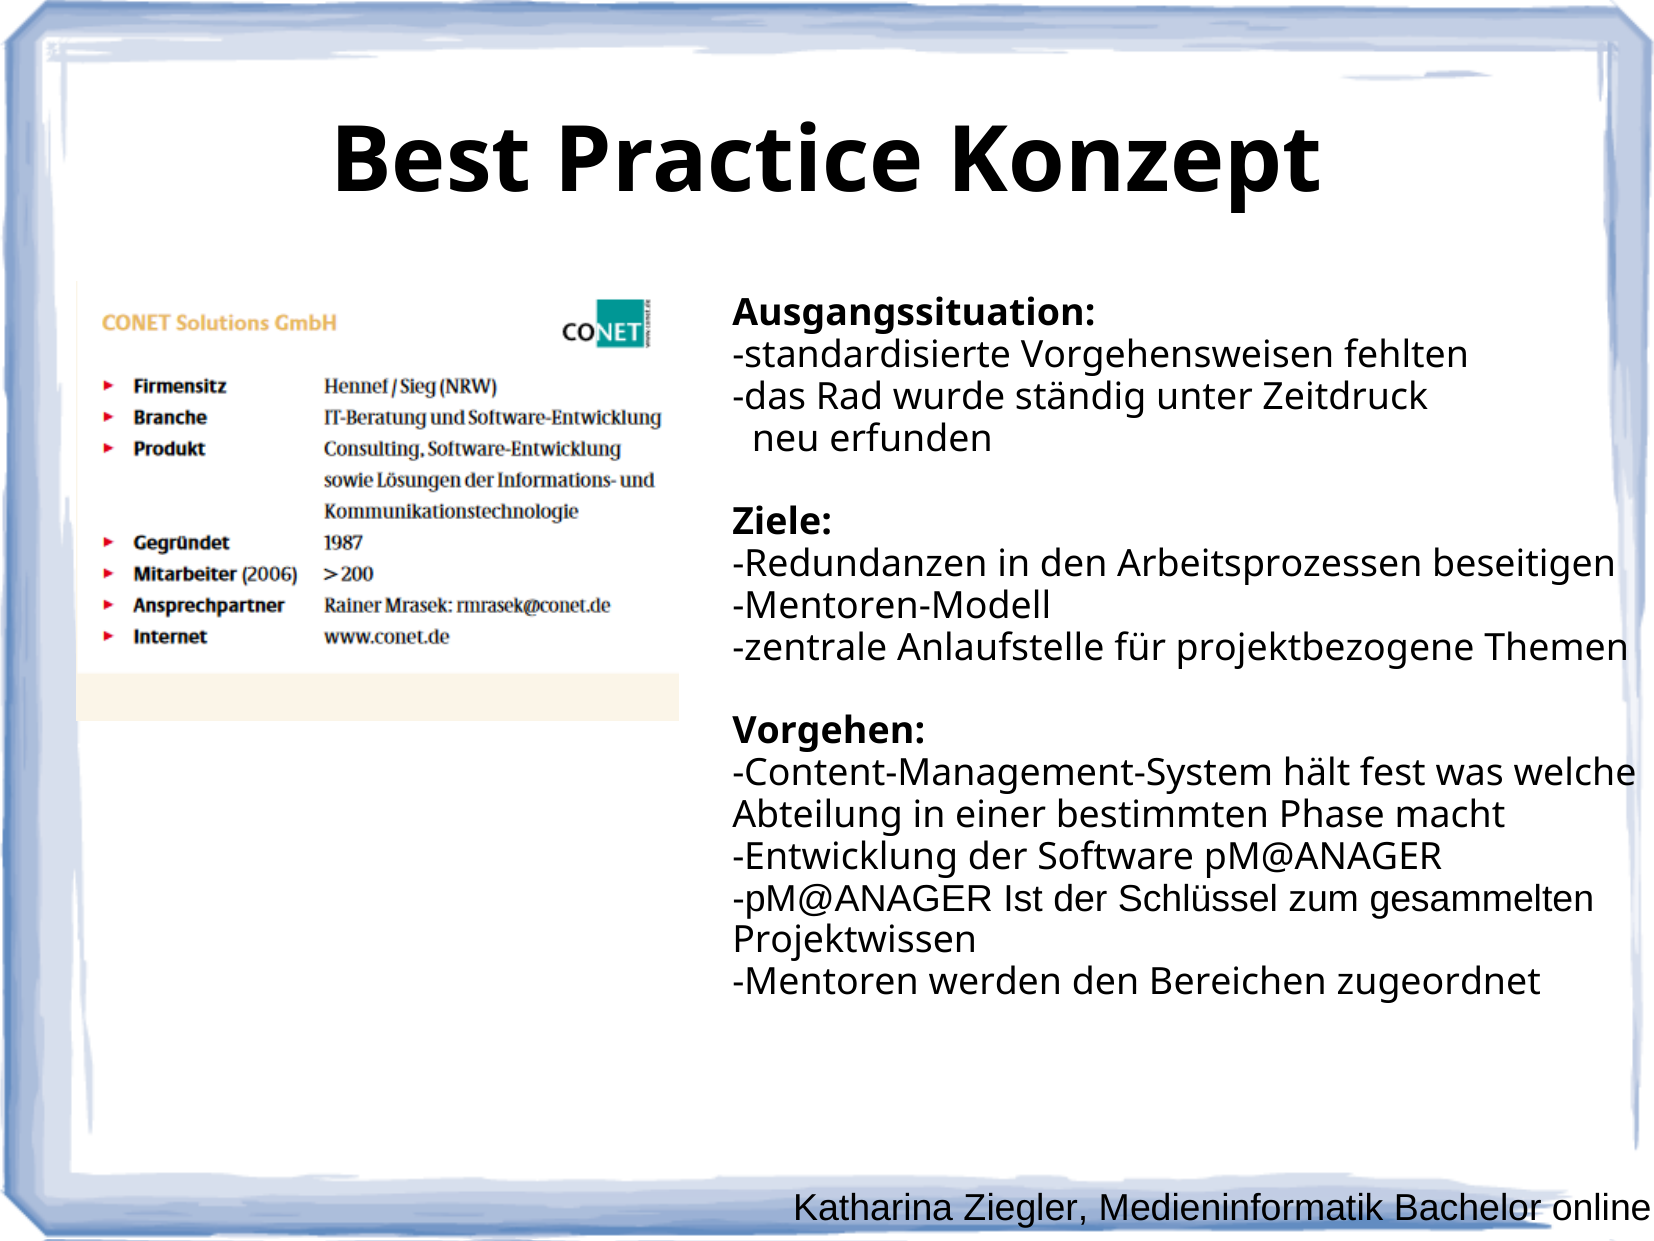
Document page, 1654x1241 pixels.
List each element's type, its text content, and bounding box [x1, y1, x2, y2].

list [94, 274, 1548, 1105]
title Best Practice Konzept [82, 49, 1571, 257]
text_box Ausgangssituation: -standardisierte Vorgehensweisen fehlten -das Rad wurde ständig unter Zeitdruck neu erfunden Ziele: -Redundanzen in den Arbeitsprozessen beseitigen -Mentoren-Modell -zentrale Anlaufstelle für projektbezogene Themen Vorgehen: -Content-Management-System hält fest was welche Abteilung in einer bestimmten Phase macht -Entwicklung der Software pM@ANAGER -pM@ANAGER Ist der Schlüssel zum gesammelten Projektwissen -Mentoren werden den Bereichen zugeordnet [717, 284, 1622, 1178]
picture [0, 0, 1654, 1241]
picture [1622, 767, 1631, 773]
text_box Katharina Ziegler, Medieninformatik Bachelor online [749, 1176, 1654, 1241]
